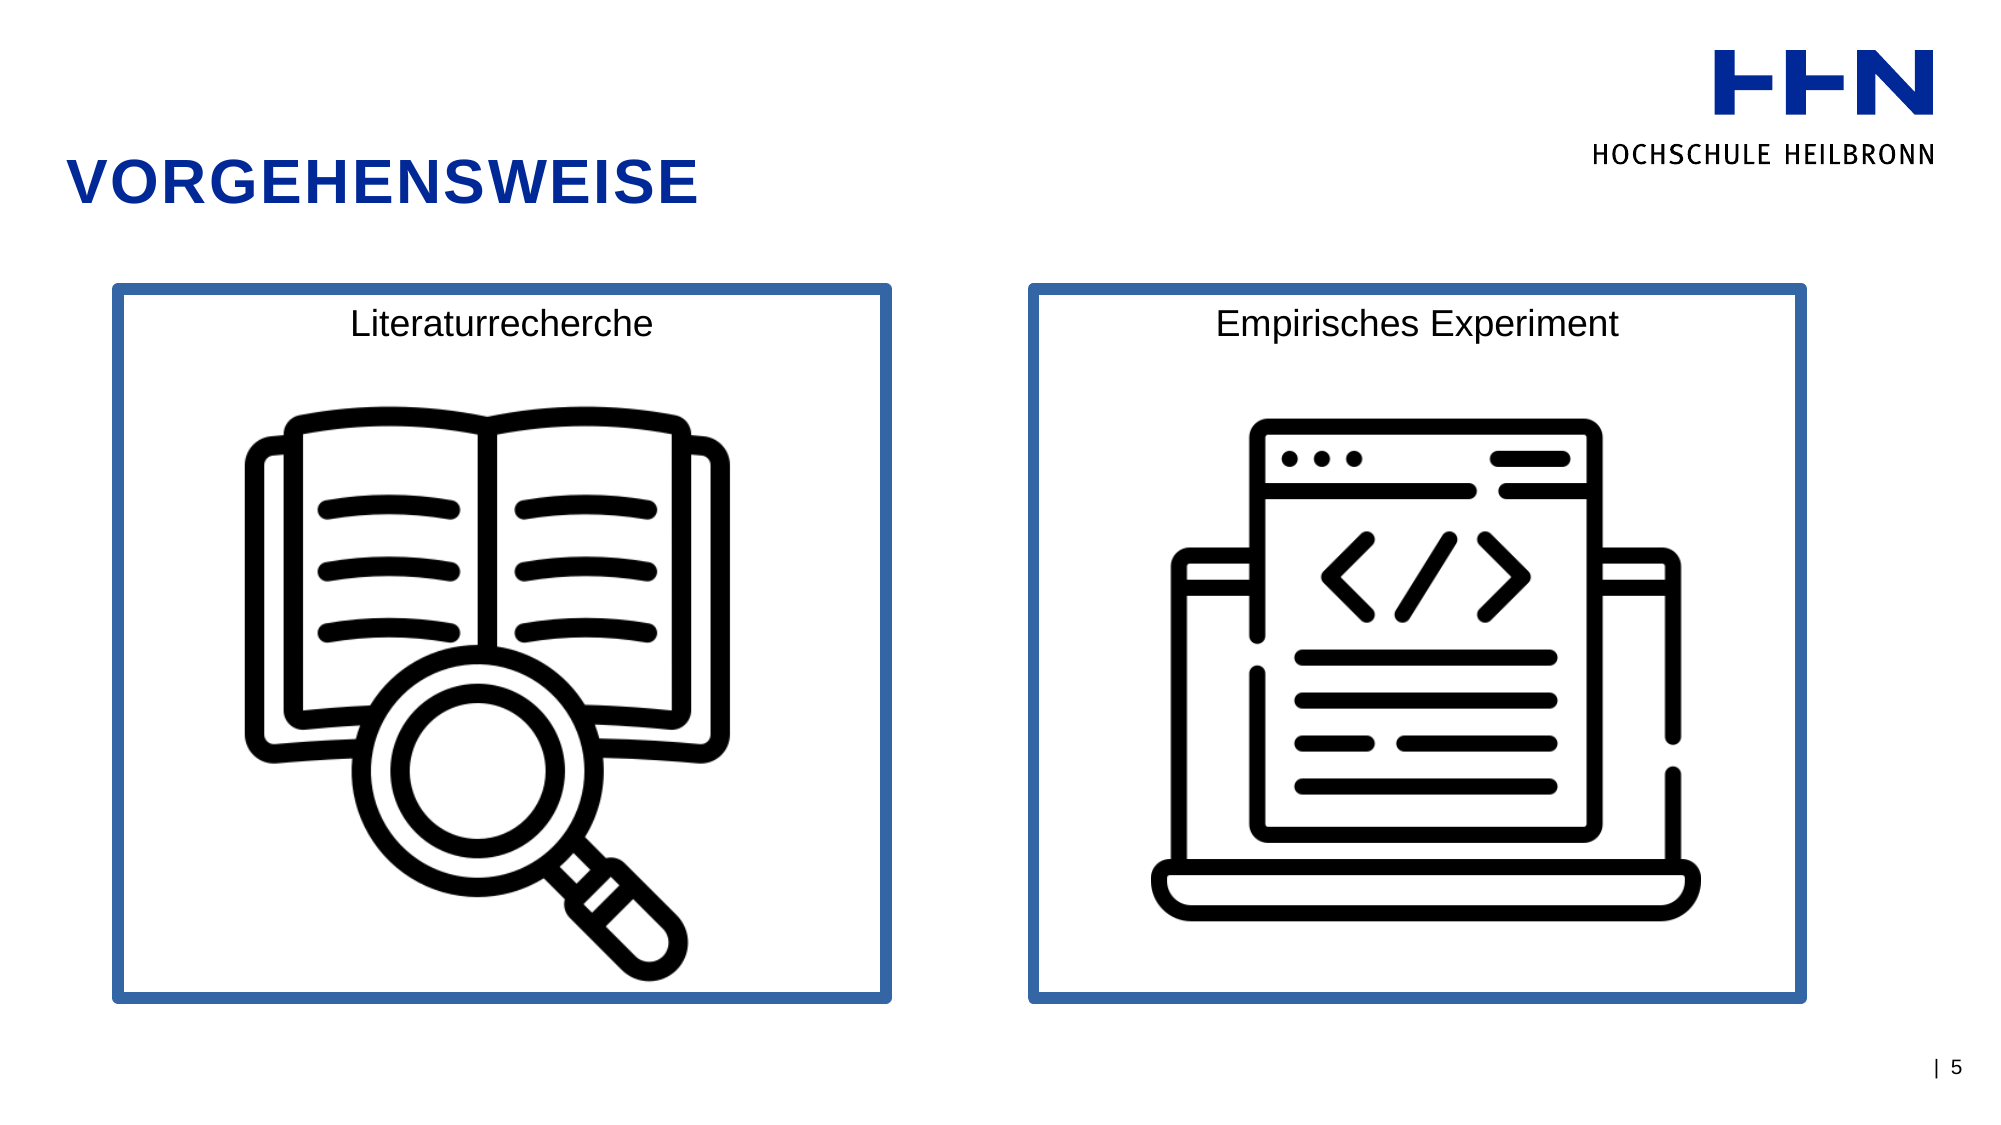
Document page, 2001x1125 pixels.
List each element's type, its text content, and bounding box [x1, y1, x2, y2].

picture [1151, 395, 1701, 945]
title Vorgehensweise [66, 147, 1933, 290]
text_box Literaturrecherche [118, 289, 886, 998]
picture [177, 383, 798, 1004]
text_box Empirisches Experiment [1033, 289, 1802, 998]
text_box | <Foliennummer> [1624, 1054, 1963, 1093]
